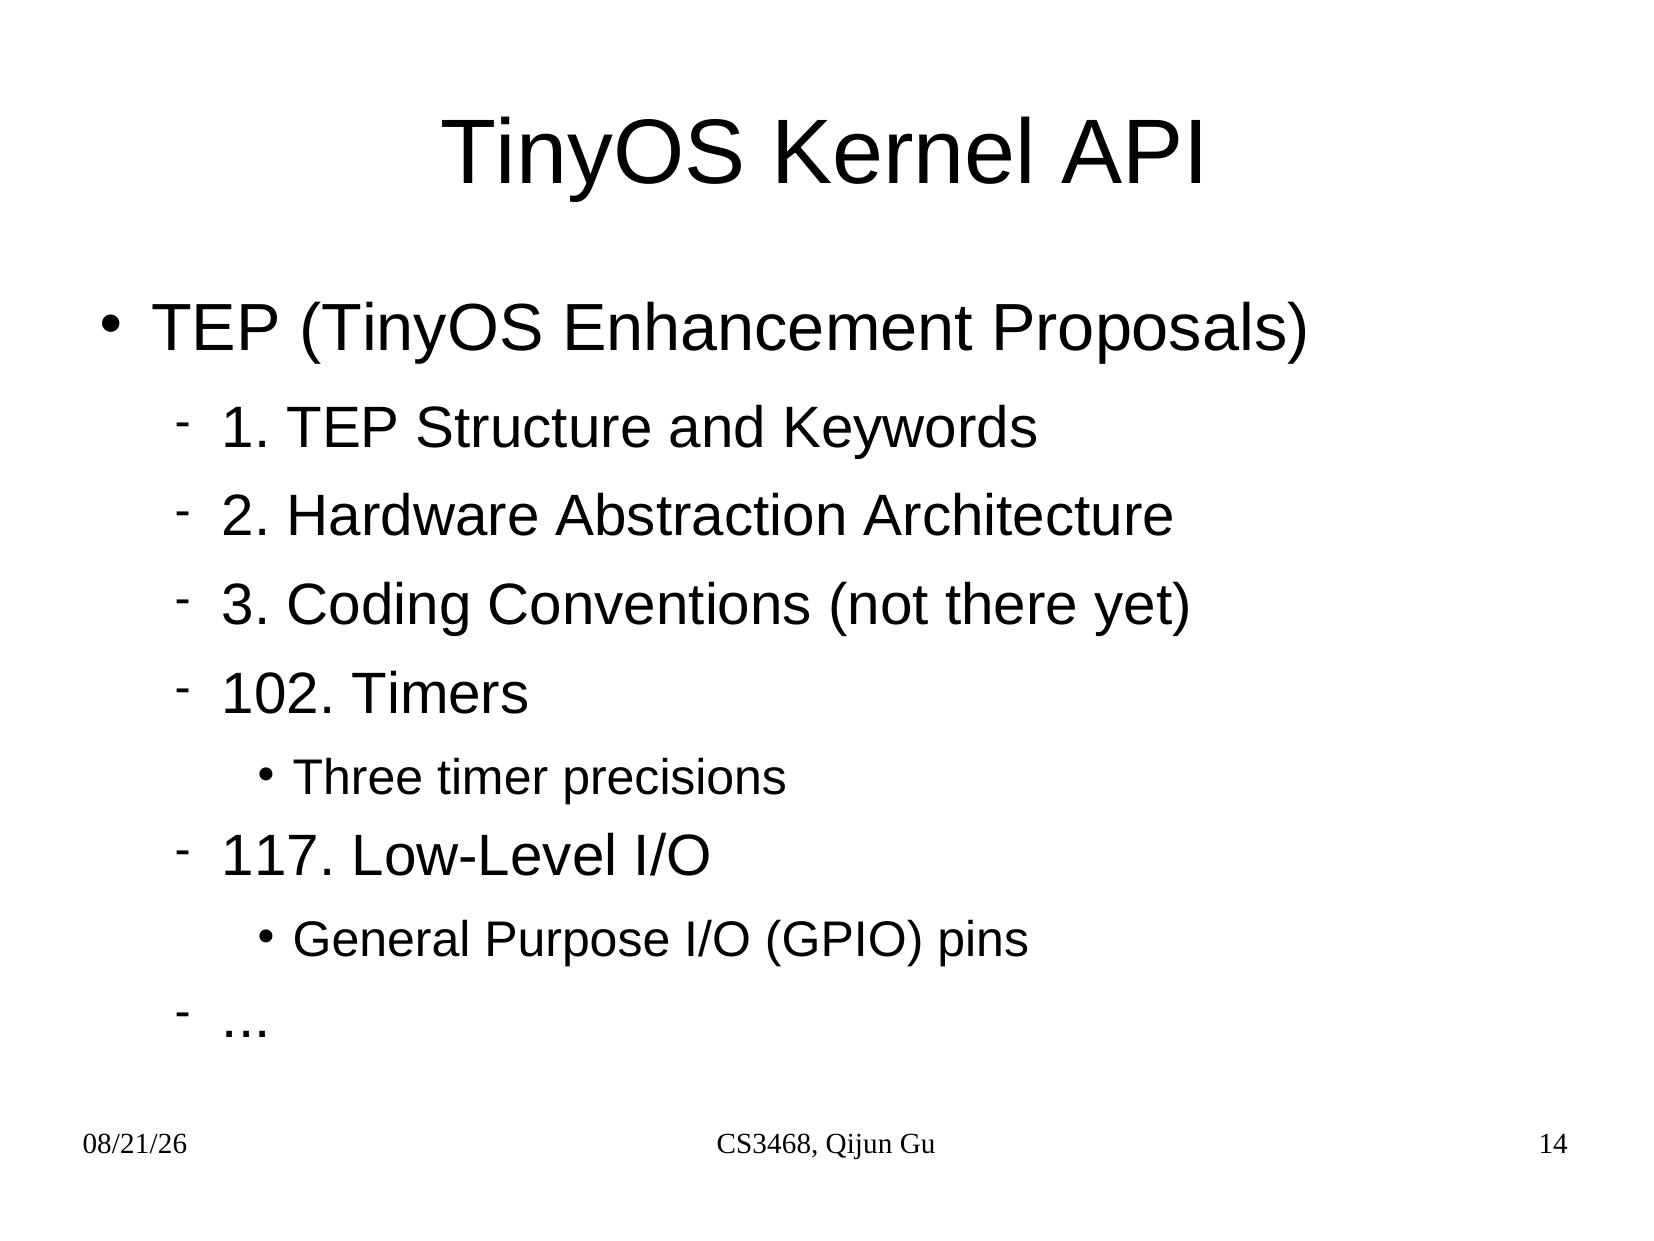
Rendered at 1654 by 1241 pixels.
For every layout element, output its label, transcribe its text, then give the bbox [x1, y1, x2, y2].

list TEP (TinyOS Enhancement Proposals) 1. TEP Structure and Keywords 2. Hardware Abstraction Architecture 3. Coding Conventions (not there yet) 102. Timers Three timer precisions 117. Low-Level I/O General Purpose I/O (GPIO) pins ... [82, 290, 1568, 1092]
title TinyOS Kernel API [82, 56, 1568, 247]
